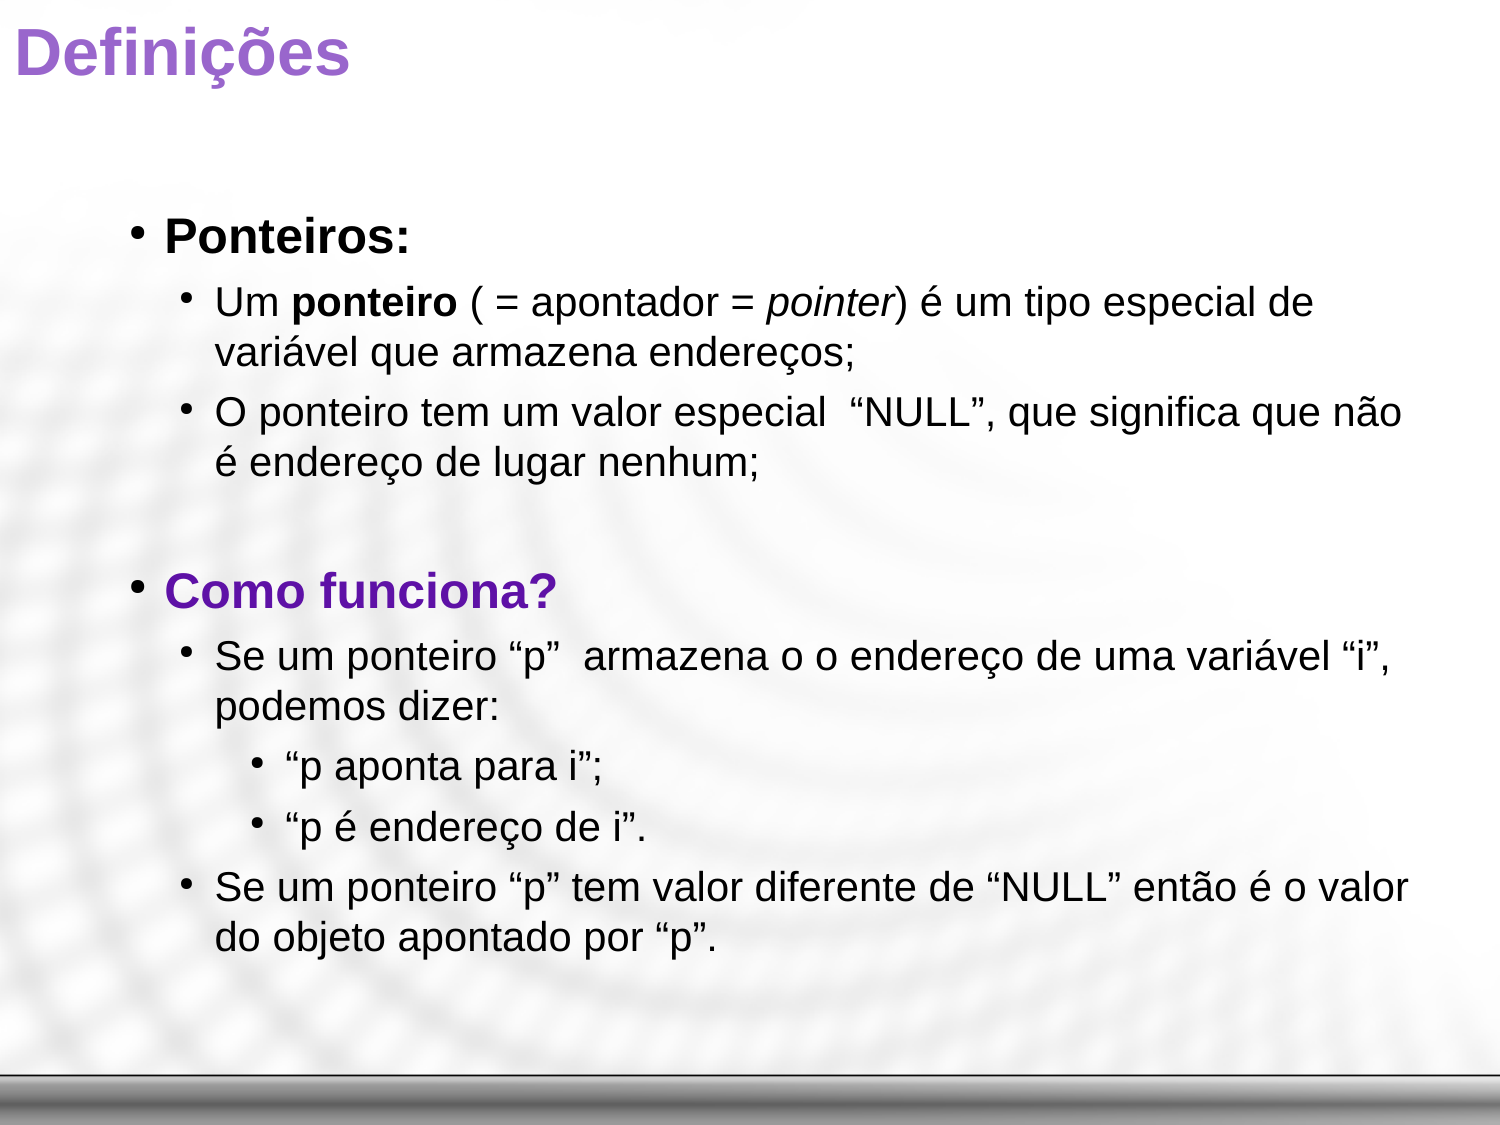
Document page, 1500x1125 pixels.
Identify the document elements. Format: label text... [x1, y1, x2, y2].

list Ponteiros: Um ponteiro ( = apontador = pointer) é um tipo especial de variável que armazena endereços; O ponteiro tem um valor especial “NULL”, que significa que não é endereço de lugar nenhum; Como funciona? Se um ponteiro “p” armazena o o endereço de uma variável “i”, podemos dizer: “p aponta para i”; “p é endereço de i”. Se um ponteiro “p” tem valor diferente de “NULL” então é o valor do objeto apontado por “p”. [58, 196, 1442, 1036]
title Definições [0, 0, 1353, 102]
picture [0, 0, 1500, 1125]
